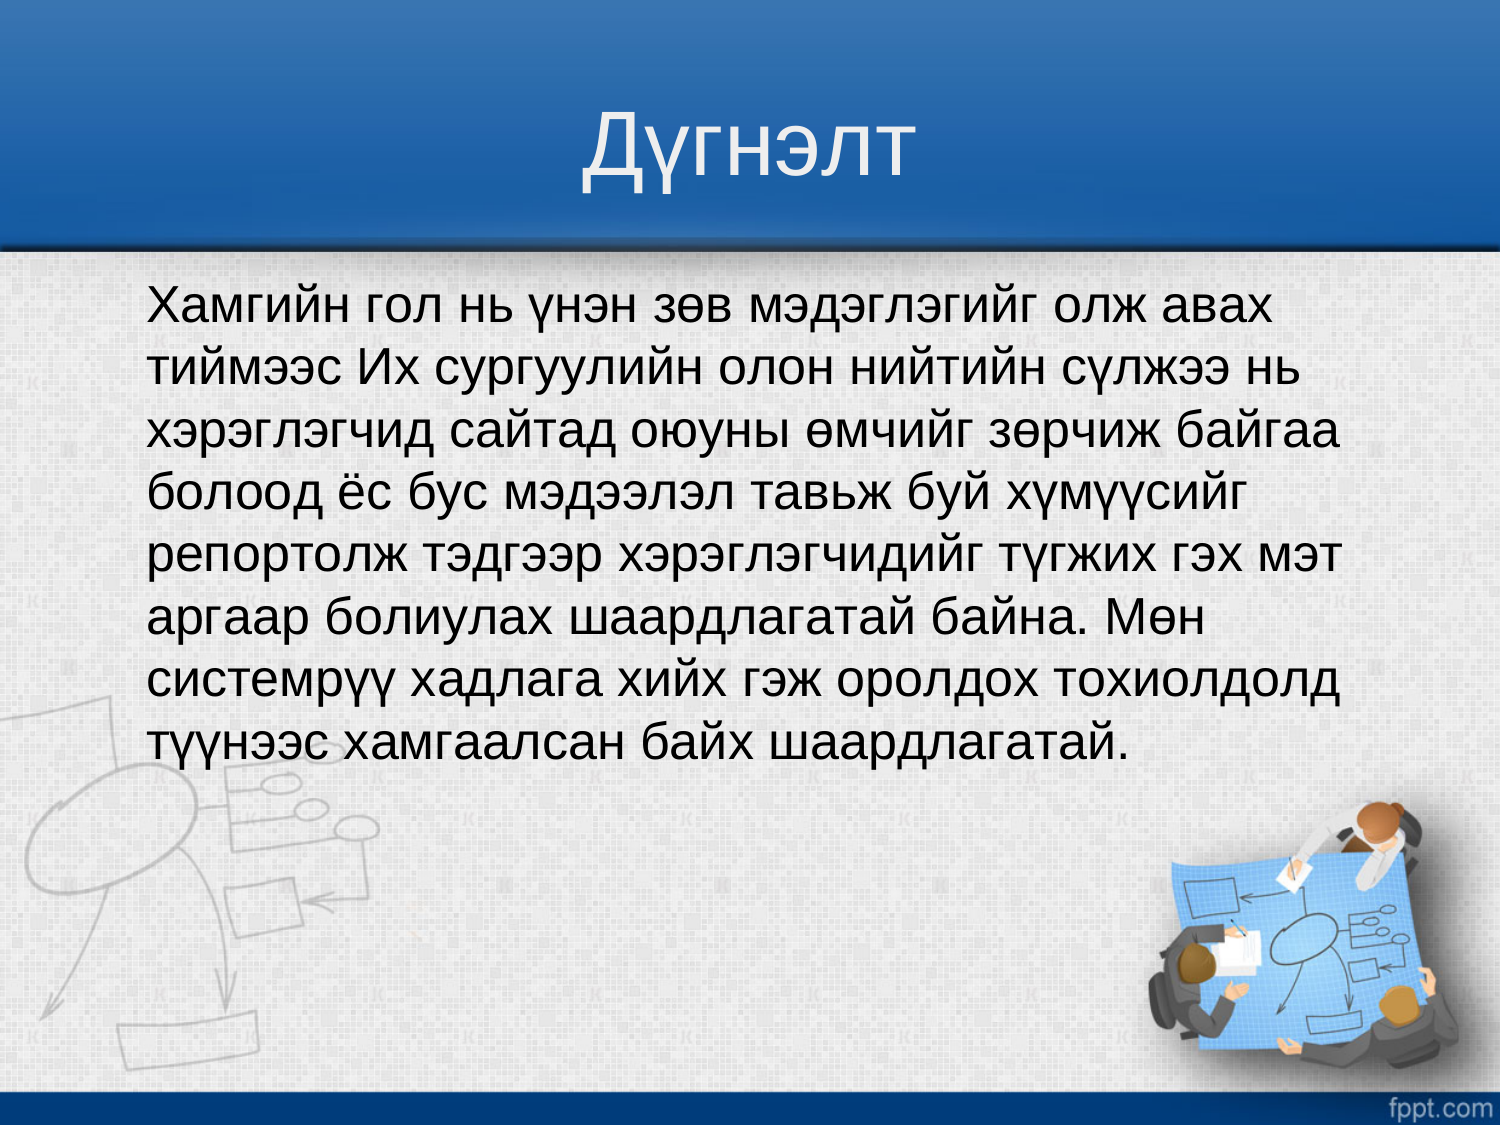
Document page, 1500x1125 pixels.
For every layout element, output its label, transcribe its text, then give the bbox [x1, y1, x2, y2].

picture [0, 0, 1500, 1125]
list Хамгийн гол нь үнэн зөв мэдэглэгийг олж авах тиймээс Их сургуулийн олон нийтийн сүлжээ нь хэрэглэгчид сайтад оюуны өмчийг зөрчиж байгаа болоод ёс бус мэдээлэл тавьж буй хүмүүсийг репортолж тэдгээр хэрэглэгчидийг түгжих гэх мэт аргаар болиулах шаардлагатай байна. Мөн системрүү хадлага хийх гэж оролдох тохиолдолд түүнээс хамгаалсан байх шаардлагатай. [75, 262, 1426, 1005]
title Дүгнэлт [75, 45, 1426, 233]
